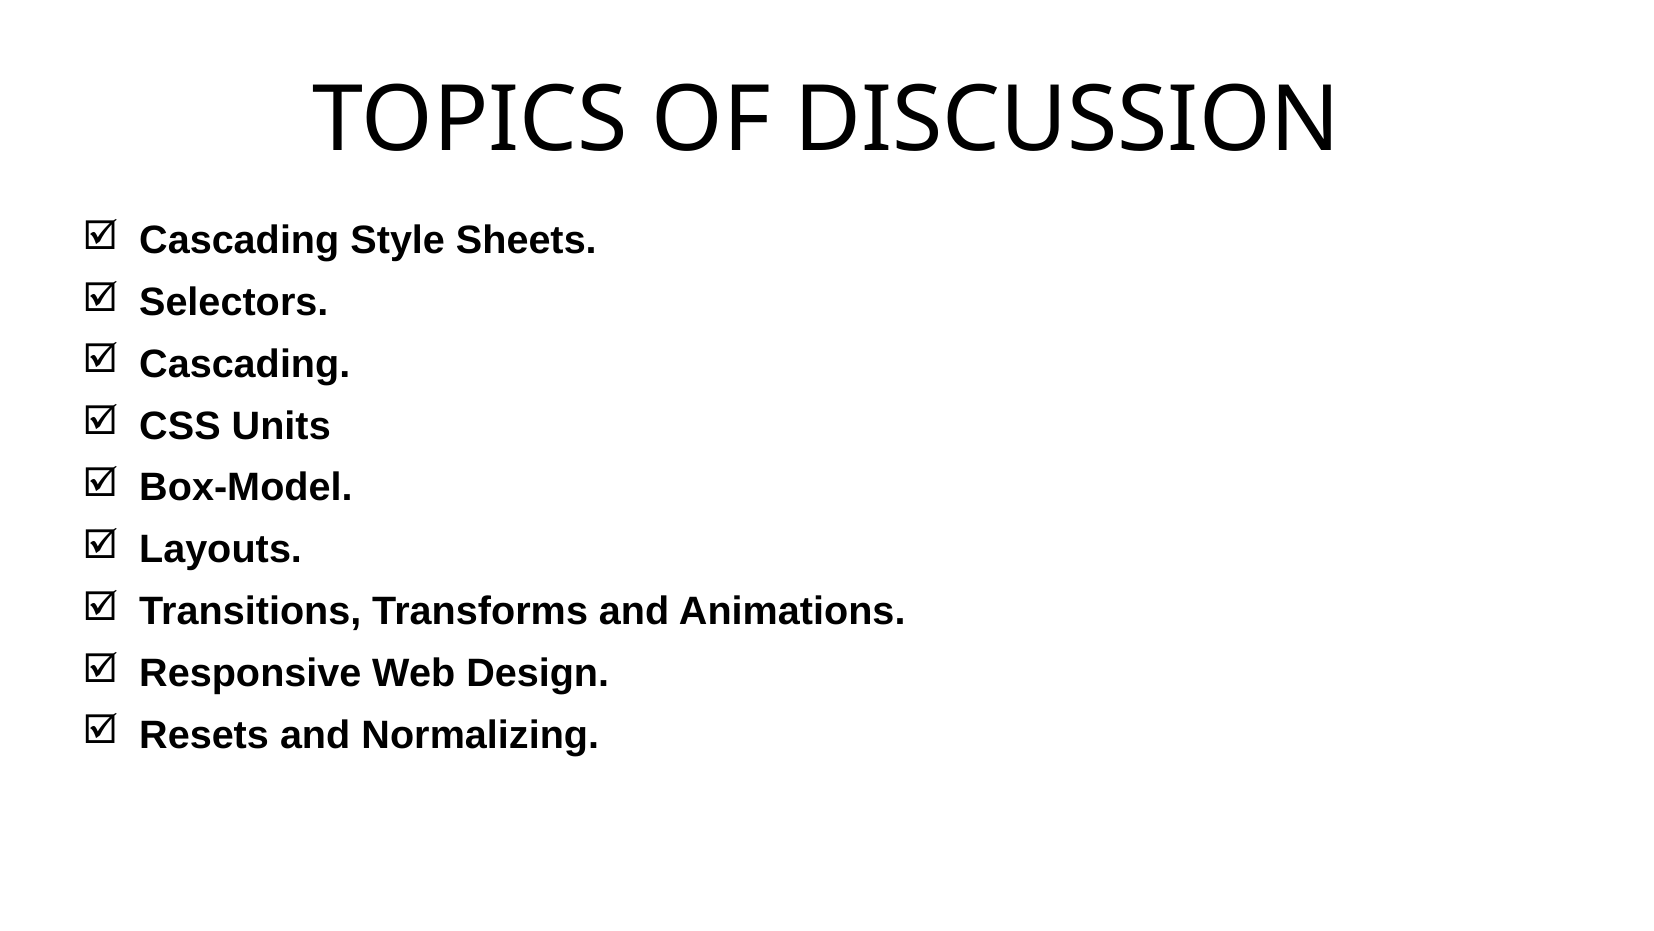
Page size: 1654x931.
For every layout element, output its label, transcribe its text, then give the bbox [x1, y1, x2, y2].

title TOPICS OF DISCUSSION [82, 37, 1571, 193]
list Cascading Style Sheets. Selectors. Cascading. CSS Units Box-Model. Layouts. Transitions, Transforms and Animations. Responsive Web Design. Resets and Normalizing. [82, 217, 1571, 757]
